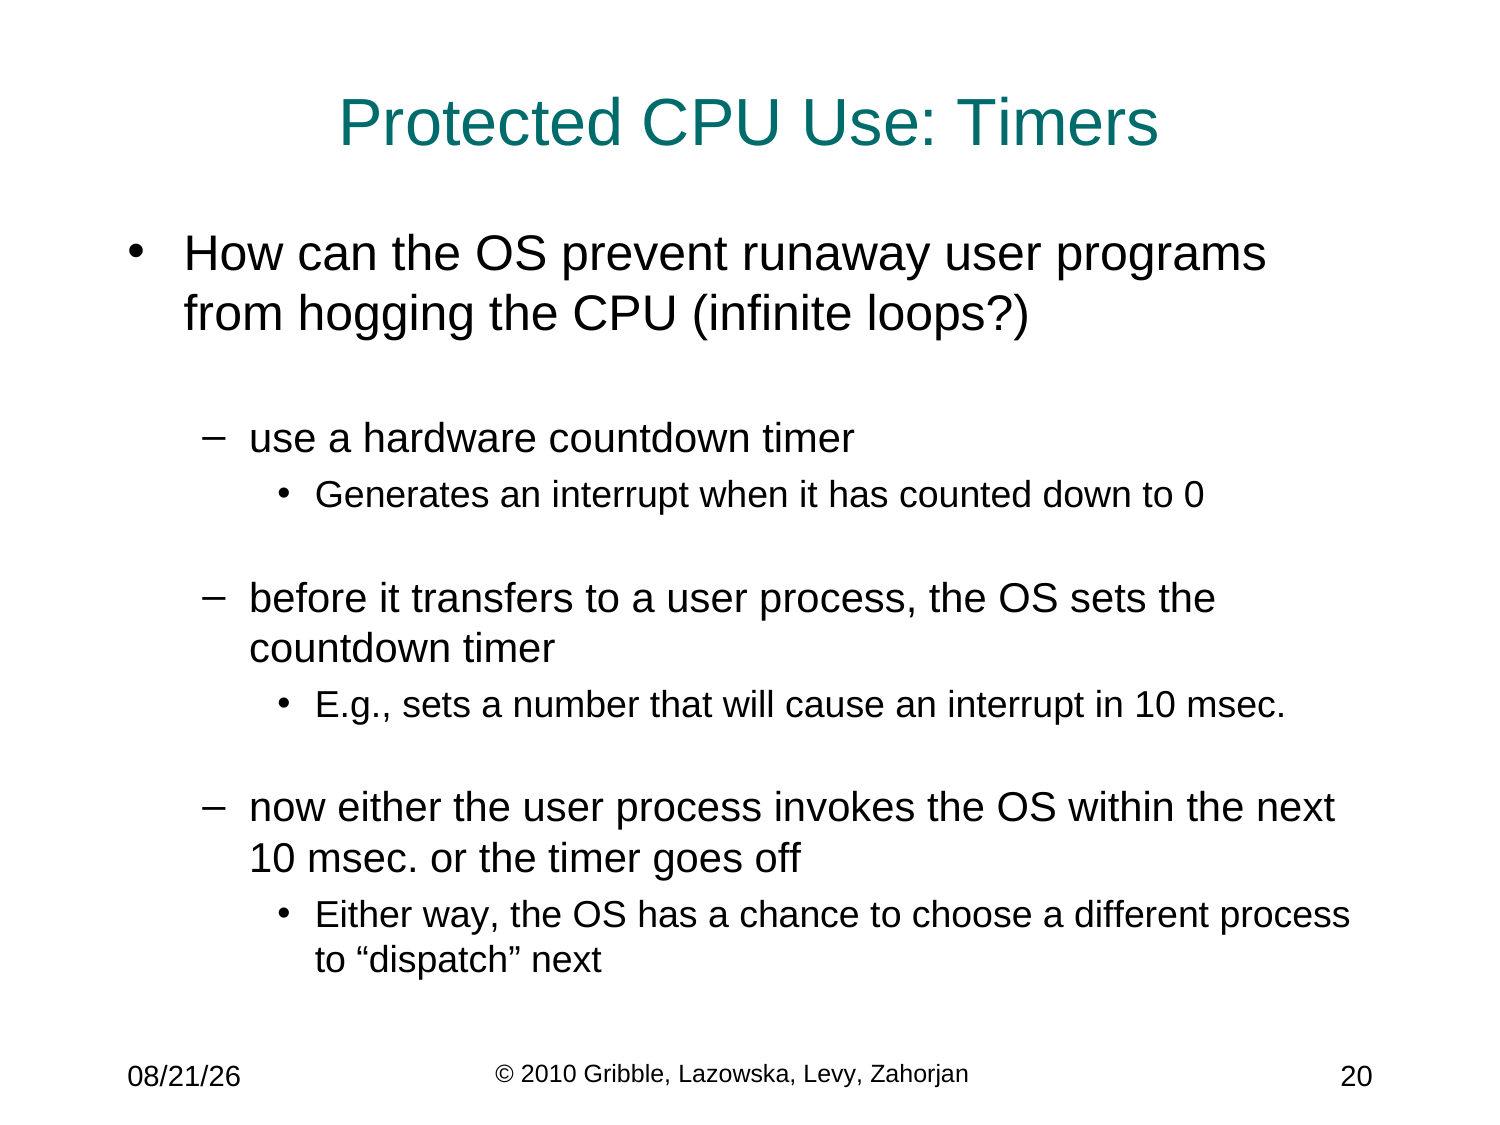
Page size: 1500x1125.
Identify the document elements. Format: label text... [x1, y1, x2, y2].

list How can the OS prevent runaway user programs from hogging the CPU (infinite loops?) use a hardware countdown timer Generates an interrupt when it has counted down to 0 before it transfers to a user process, the OS sets the countdown timer E.g., sets a number that will cause an interrupt in 10 msec. now either the user process invokes the OS within the next 10 msec. or the timer goes off Either way, the OS has a chance to choose a different process to “dispatch” next [112, 212, 1388, 1025]
title Protected CPU Use: Timers [112, 62, 1388, 175]
